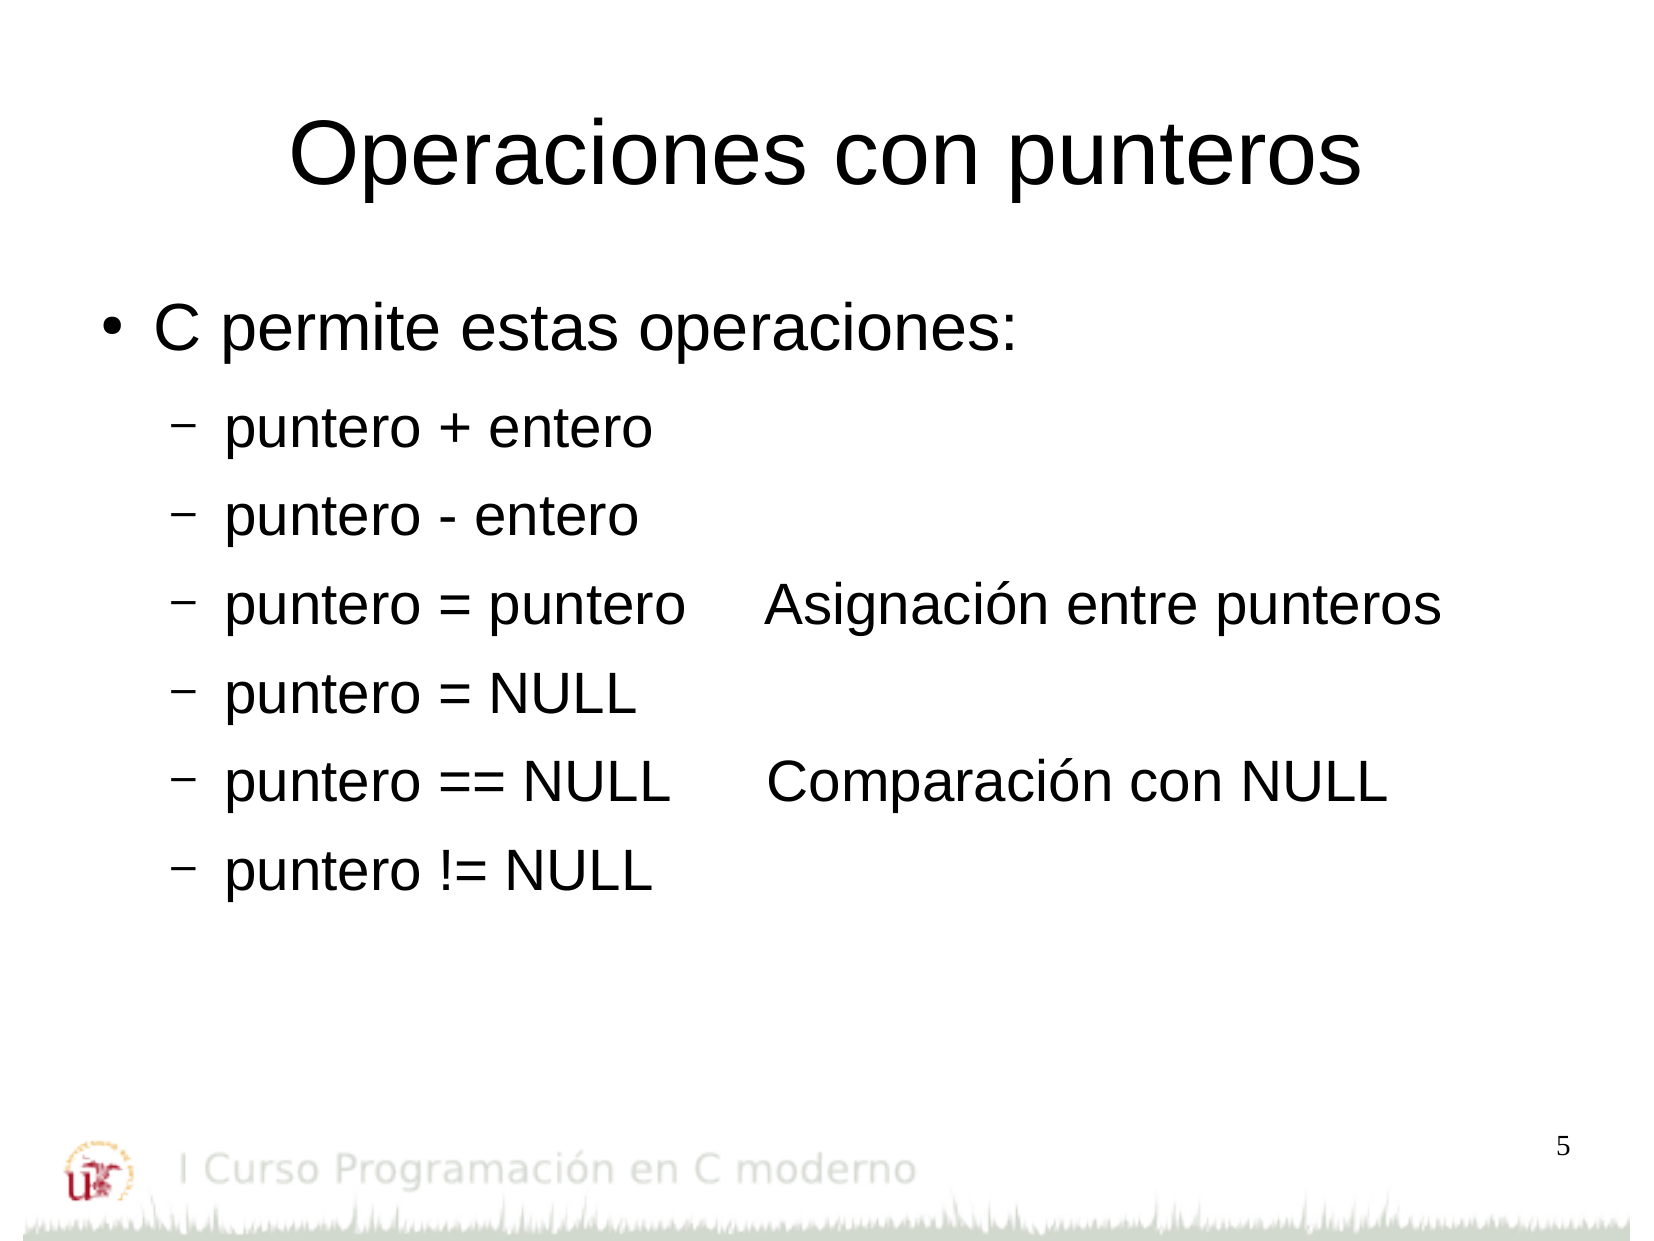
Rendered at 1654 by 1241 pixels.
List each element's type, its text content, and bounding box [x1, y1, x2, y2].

title Operaciones con punteros [82, 49, 1571, 257]
list C permite estas operaciones: puntero + entero puntero - entero puntero = puntero Asignación entre punteros puntero = NULL puntero == NULL Comparación con NULL puntero != NULL [82, 290, 1538, 1010]
picture [23, 1136, 1630, 1241]
